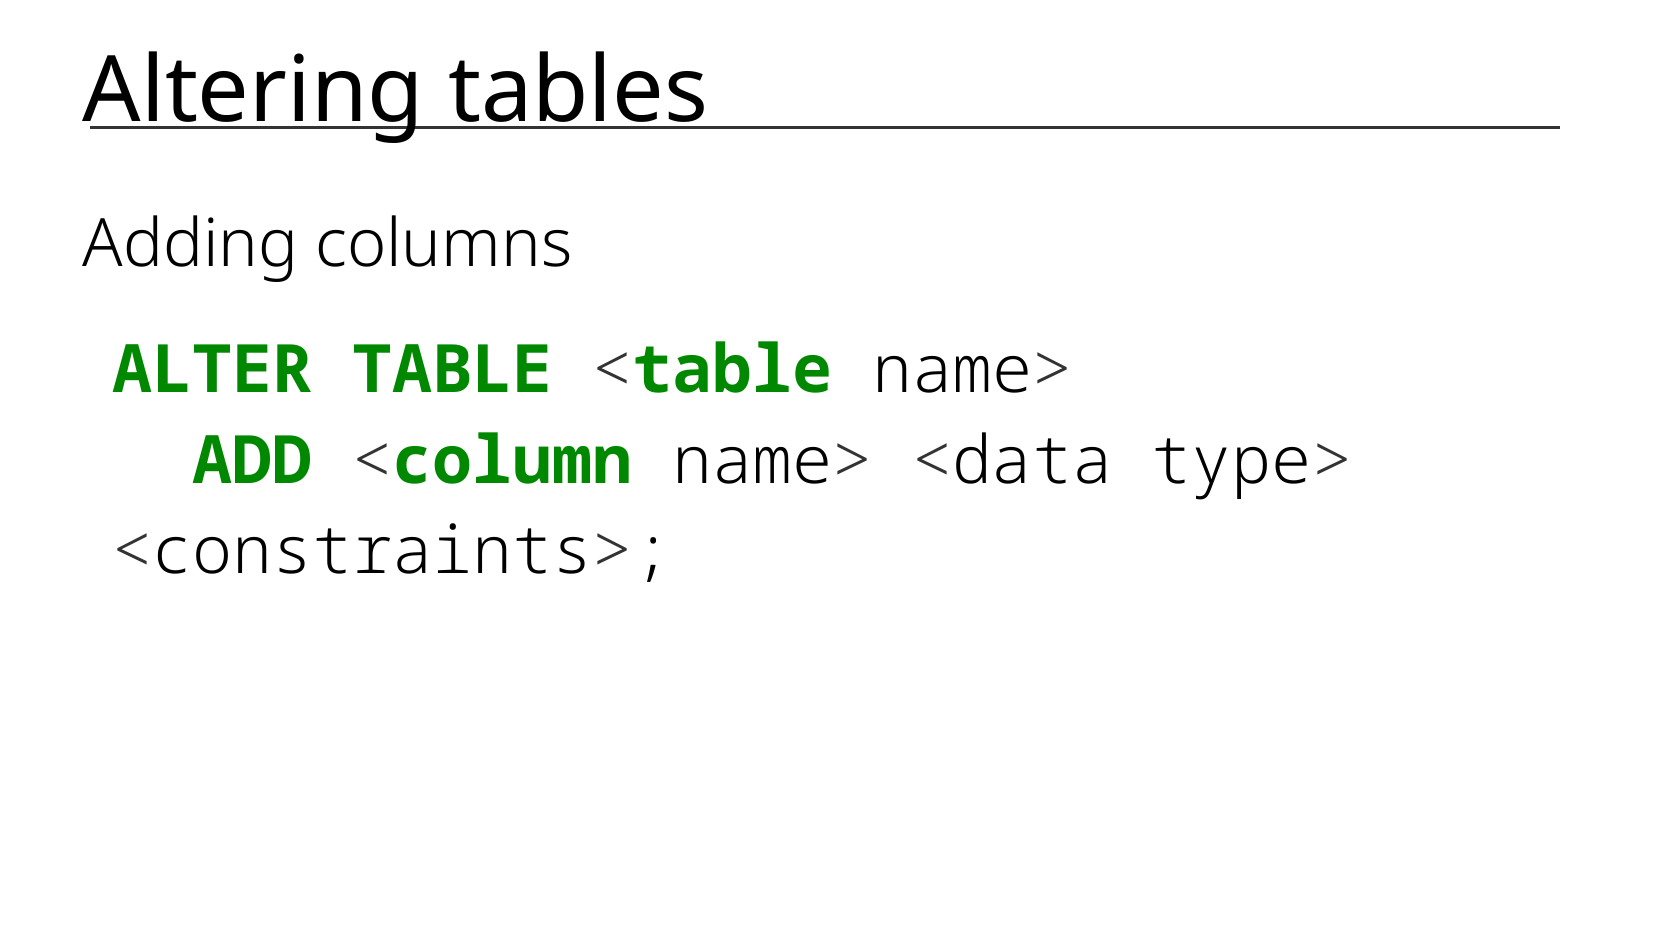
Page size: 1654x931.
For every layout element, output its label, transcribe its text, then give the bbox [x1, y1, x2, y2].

list Adding columns ALTER TABLE <table name> ADD <column name> <data type> <constraints>; [82, 195, 1571, 811]
title Altering tables [82, 32, 1571, 140]
